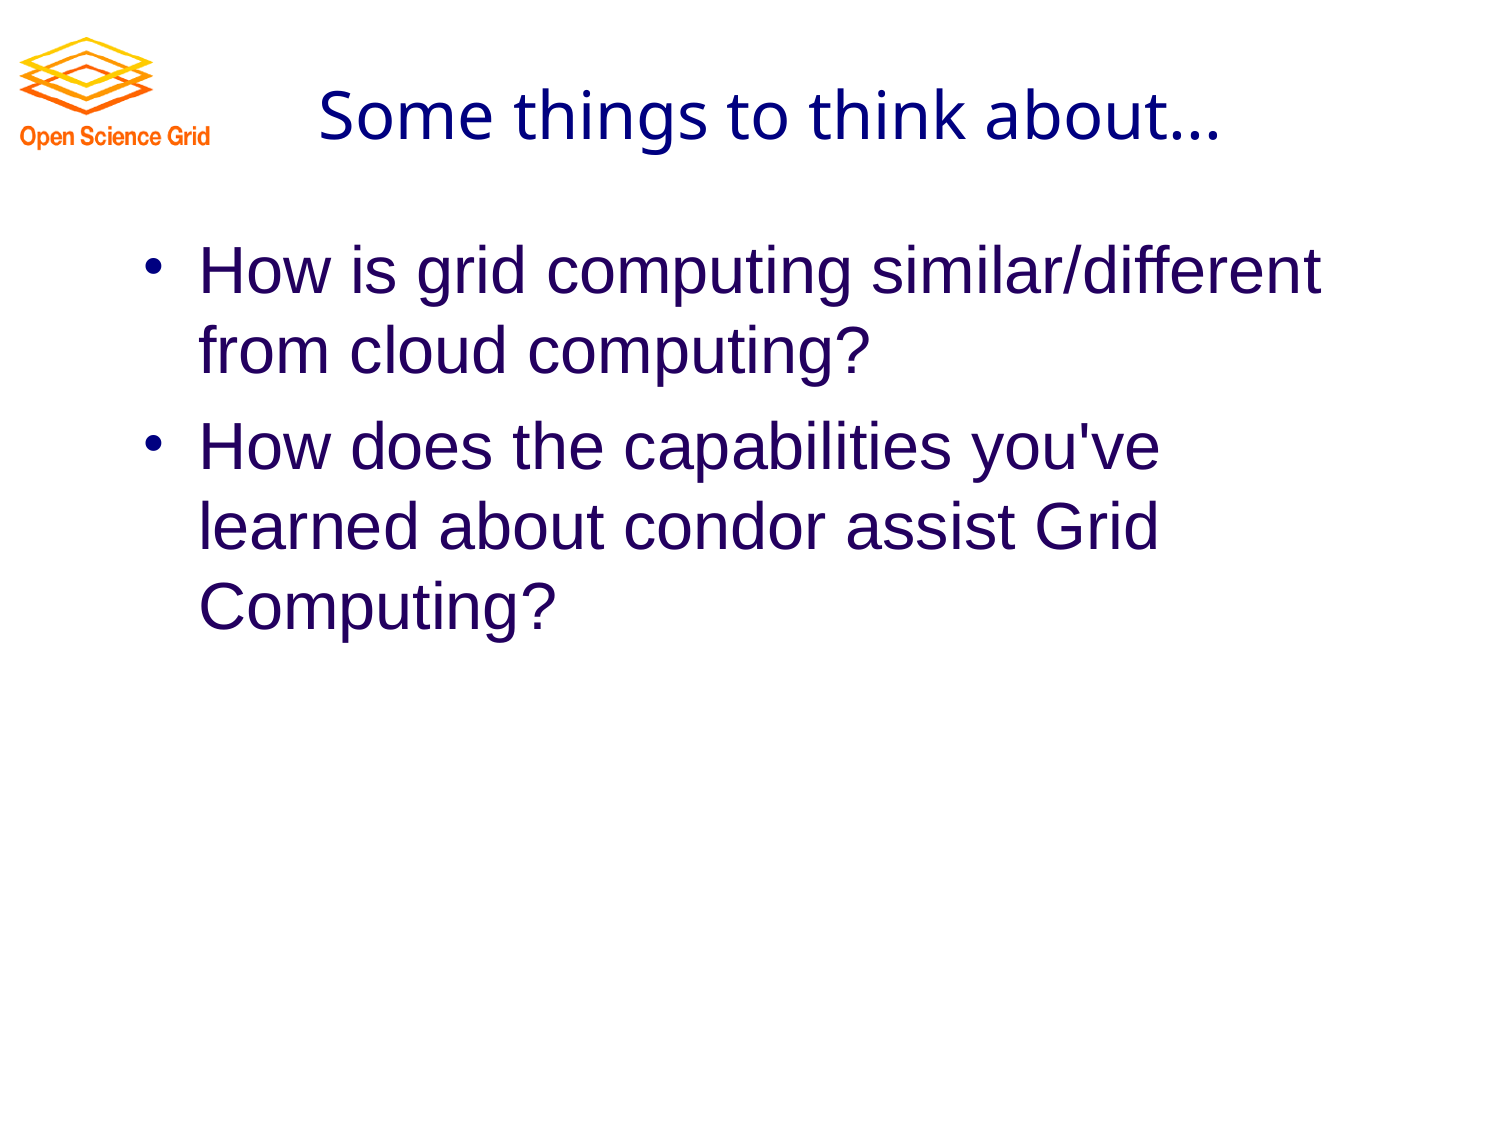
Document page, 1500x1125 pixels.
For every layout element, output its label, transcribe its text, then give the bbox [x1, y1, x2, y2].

picture [0, 14, 229, 167]
title Some things to think about... [201, 18, 1342, 207]
list How is grid computing similar/different from cloud computing? How does the capabilities you've learned about condor assist Grid Computing? [127, 218, 1403, 962]
